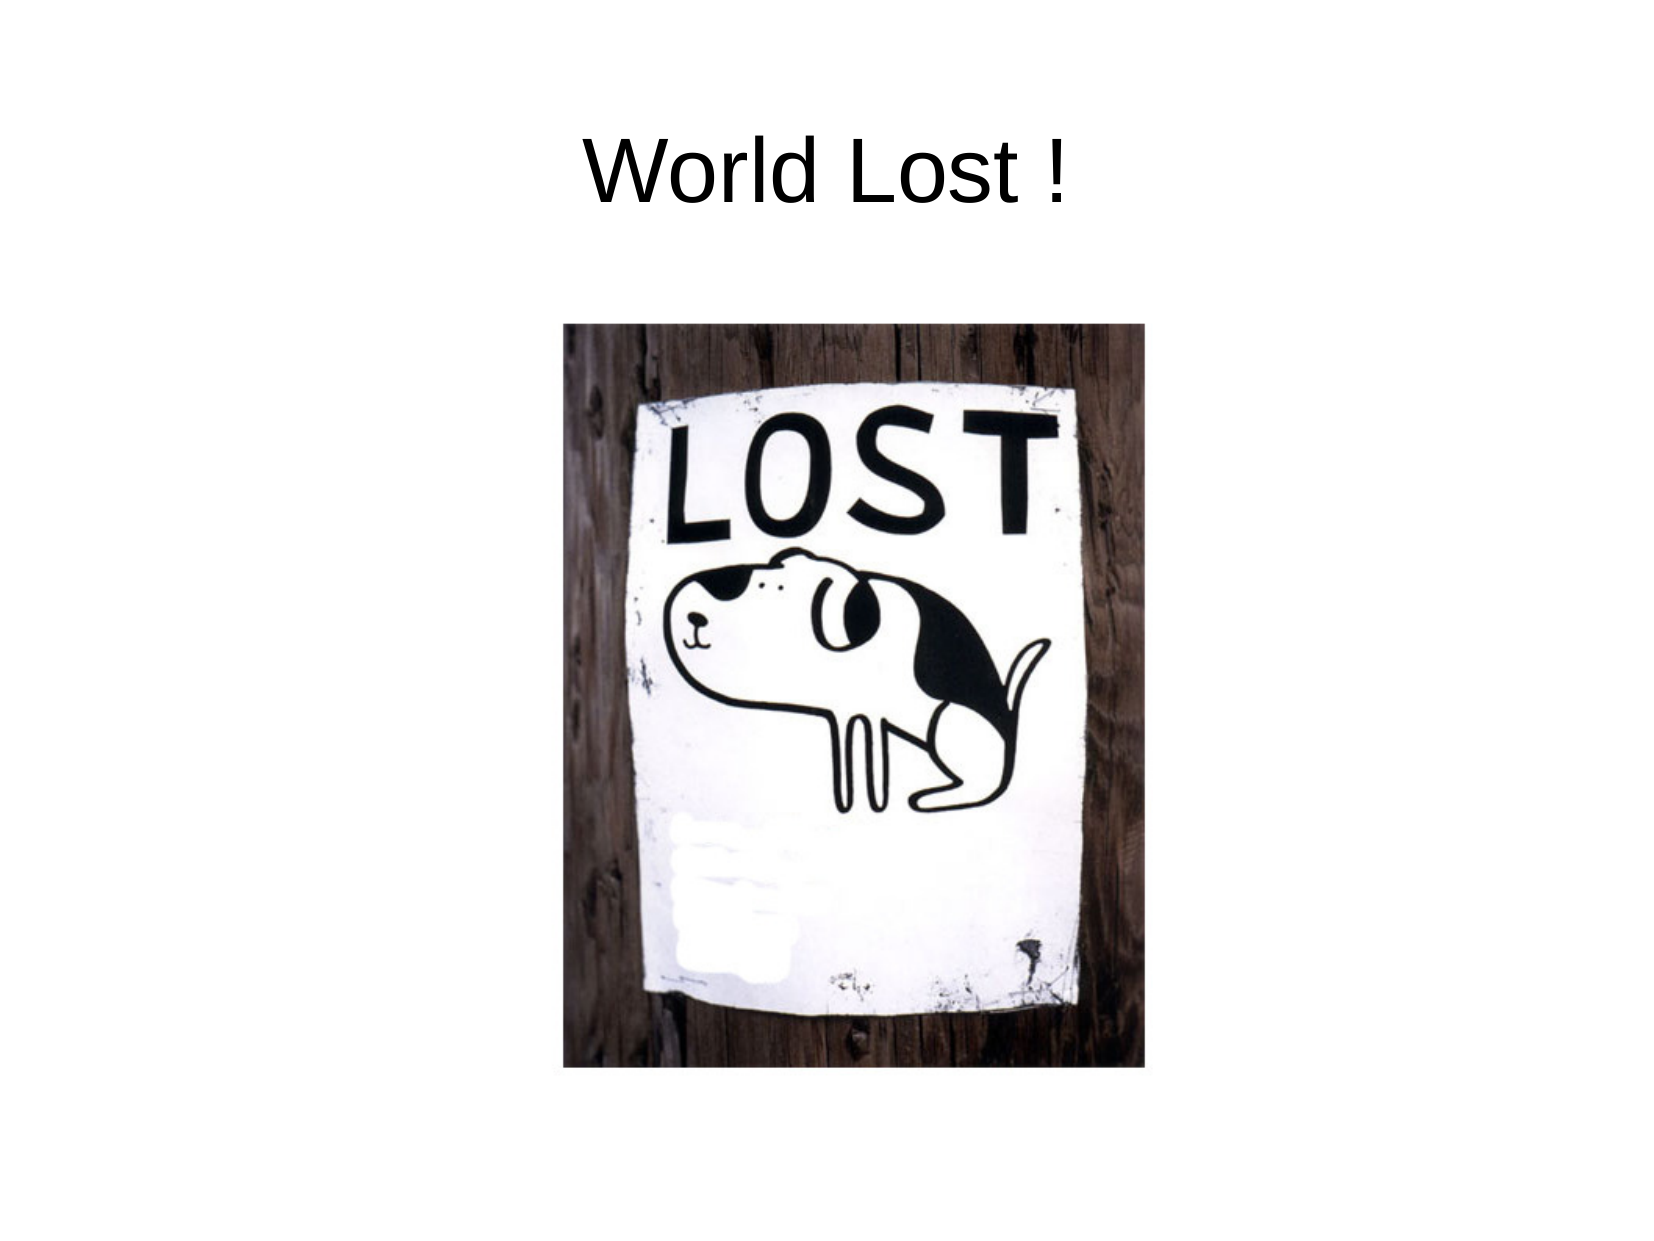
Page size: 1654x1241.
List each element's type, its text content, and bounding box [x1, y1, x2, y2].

picture [540, 299, 1167, 1093]
title World Lost ! [82, 67, 1571, 275]
